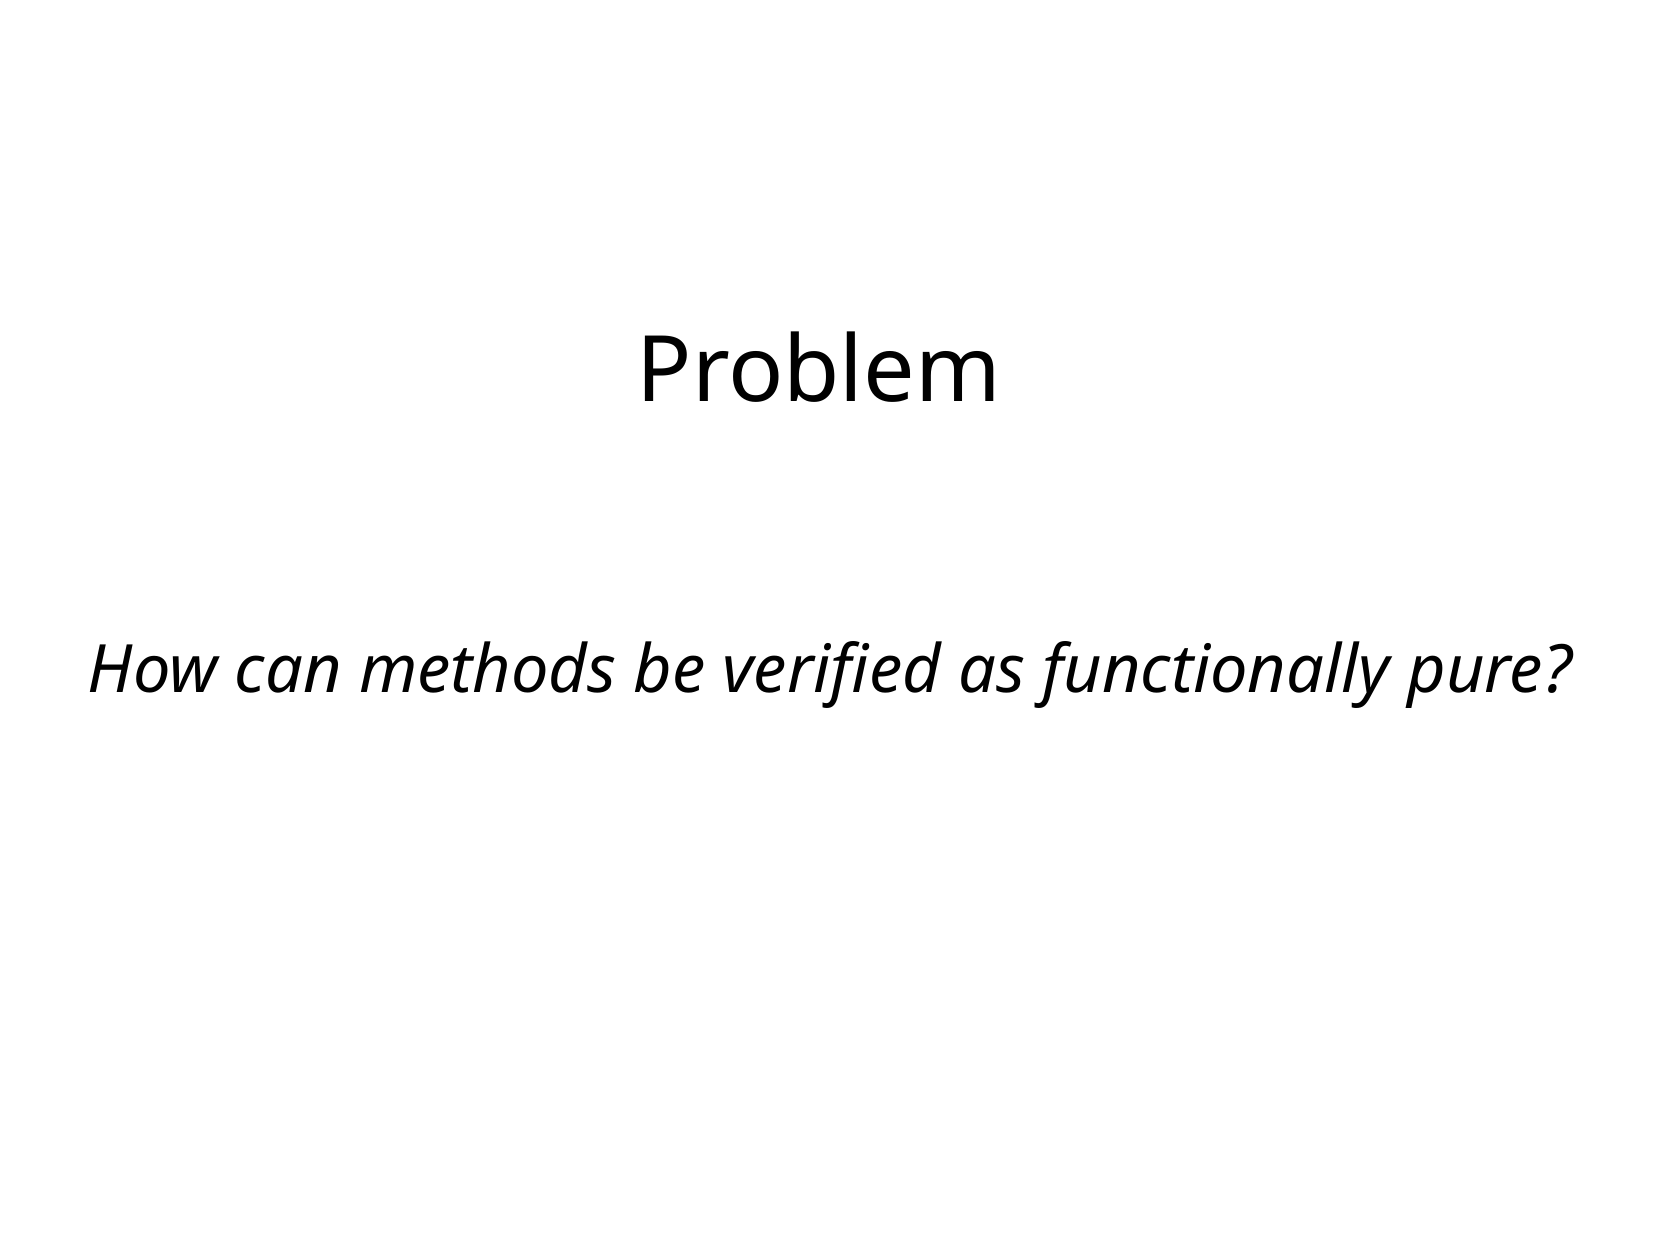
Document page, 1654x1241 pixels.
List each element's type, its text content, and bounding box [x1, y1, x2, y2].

title Problem [75, 262, 1564, 470]
subtitle How can methods be verified as functionally pure? [86, 375, 1576, 959]
